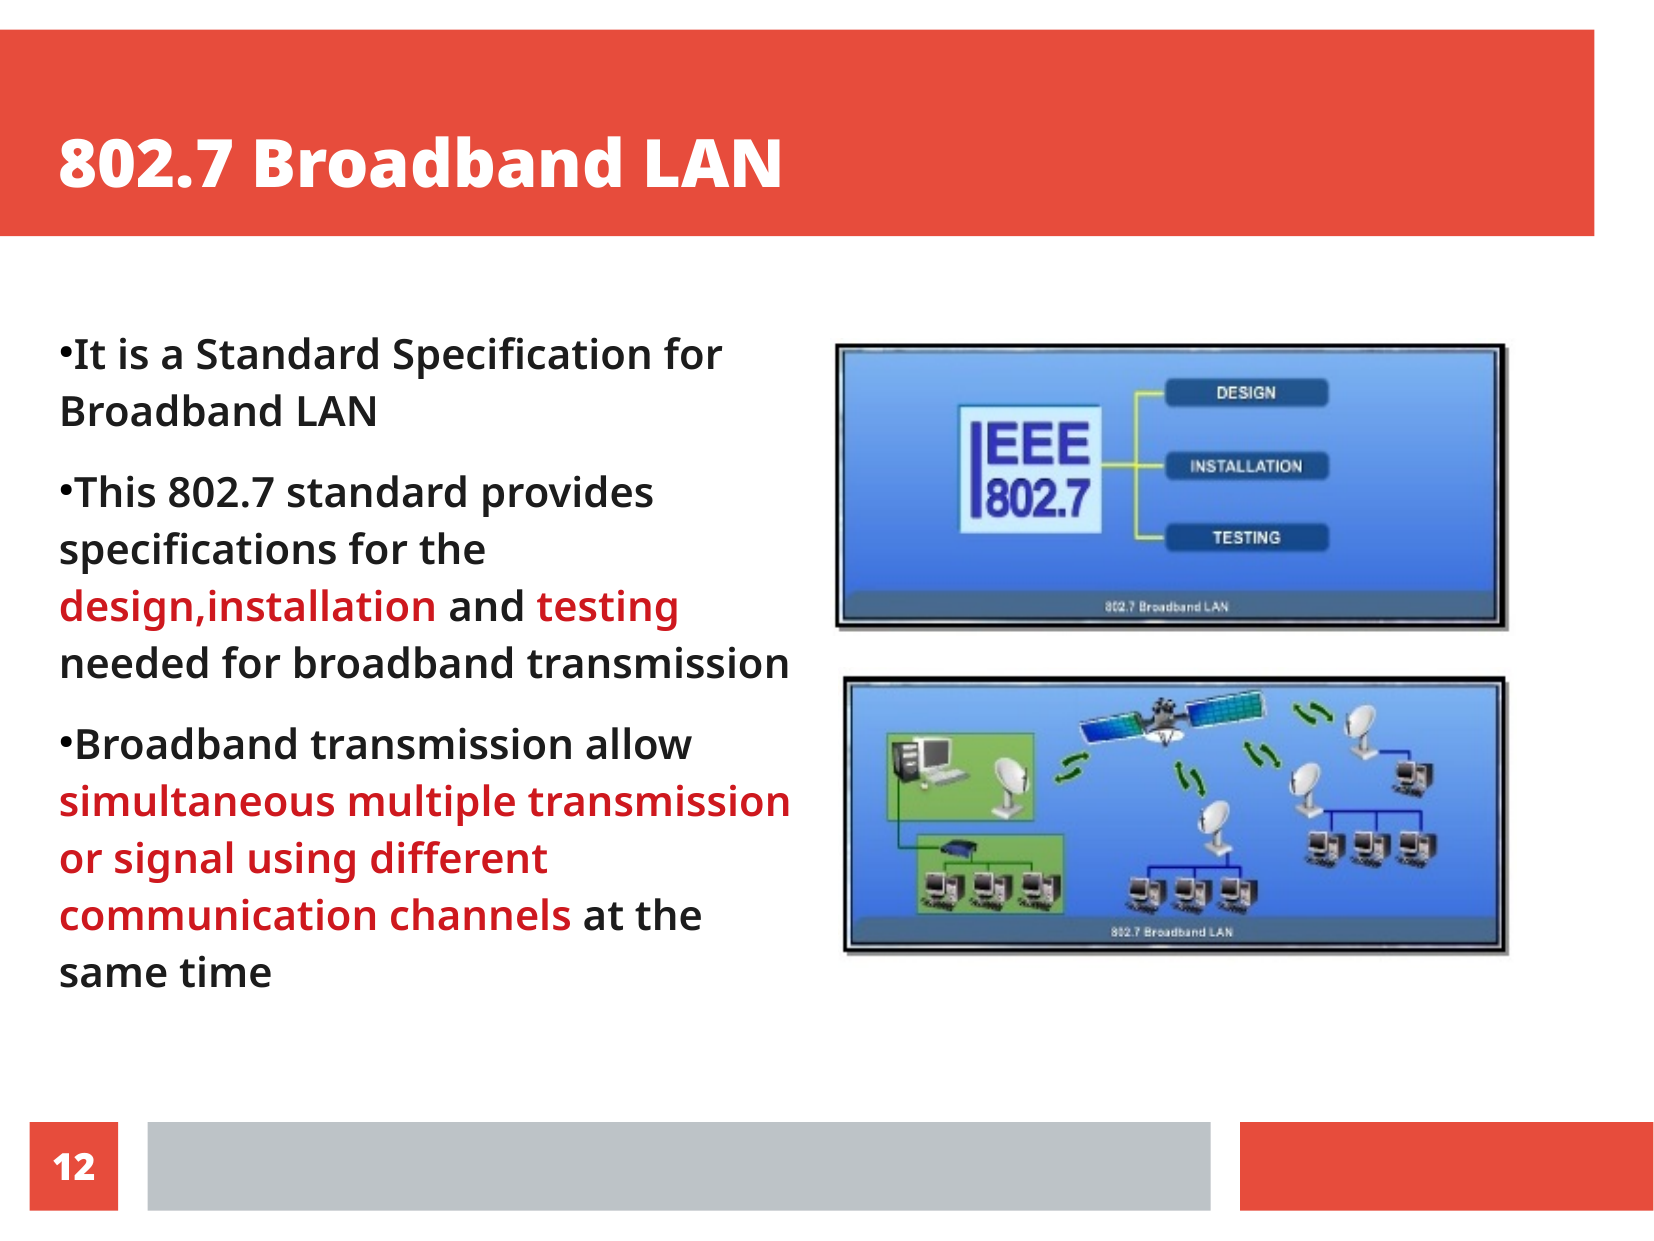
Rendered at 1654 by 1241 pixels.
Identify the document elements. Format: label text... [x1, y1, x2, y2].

list It is a Standard Specification for Broadband LAN This 802.7 standard provides specifications for the design,installation and testing needed for broadband transmission Broadband transmission allow simultaneous multiple transmission or signal using different communication channels at the same time [59, 324, 794, 1093]
picture [838, 667, 1517, 968]
picture [830, 338, 1517, 636]
title 802.7 Broadband LAN [59, 59, 1595, 207]
